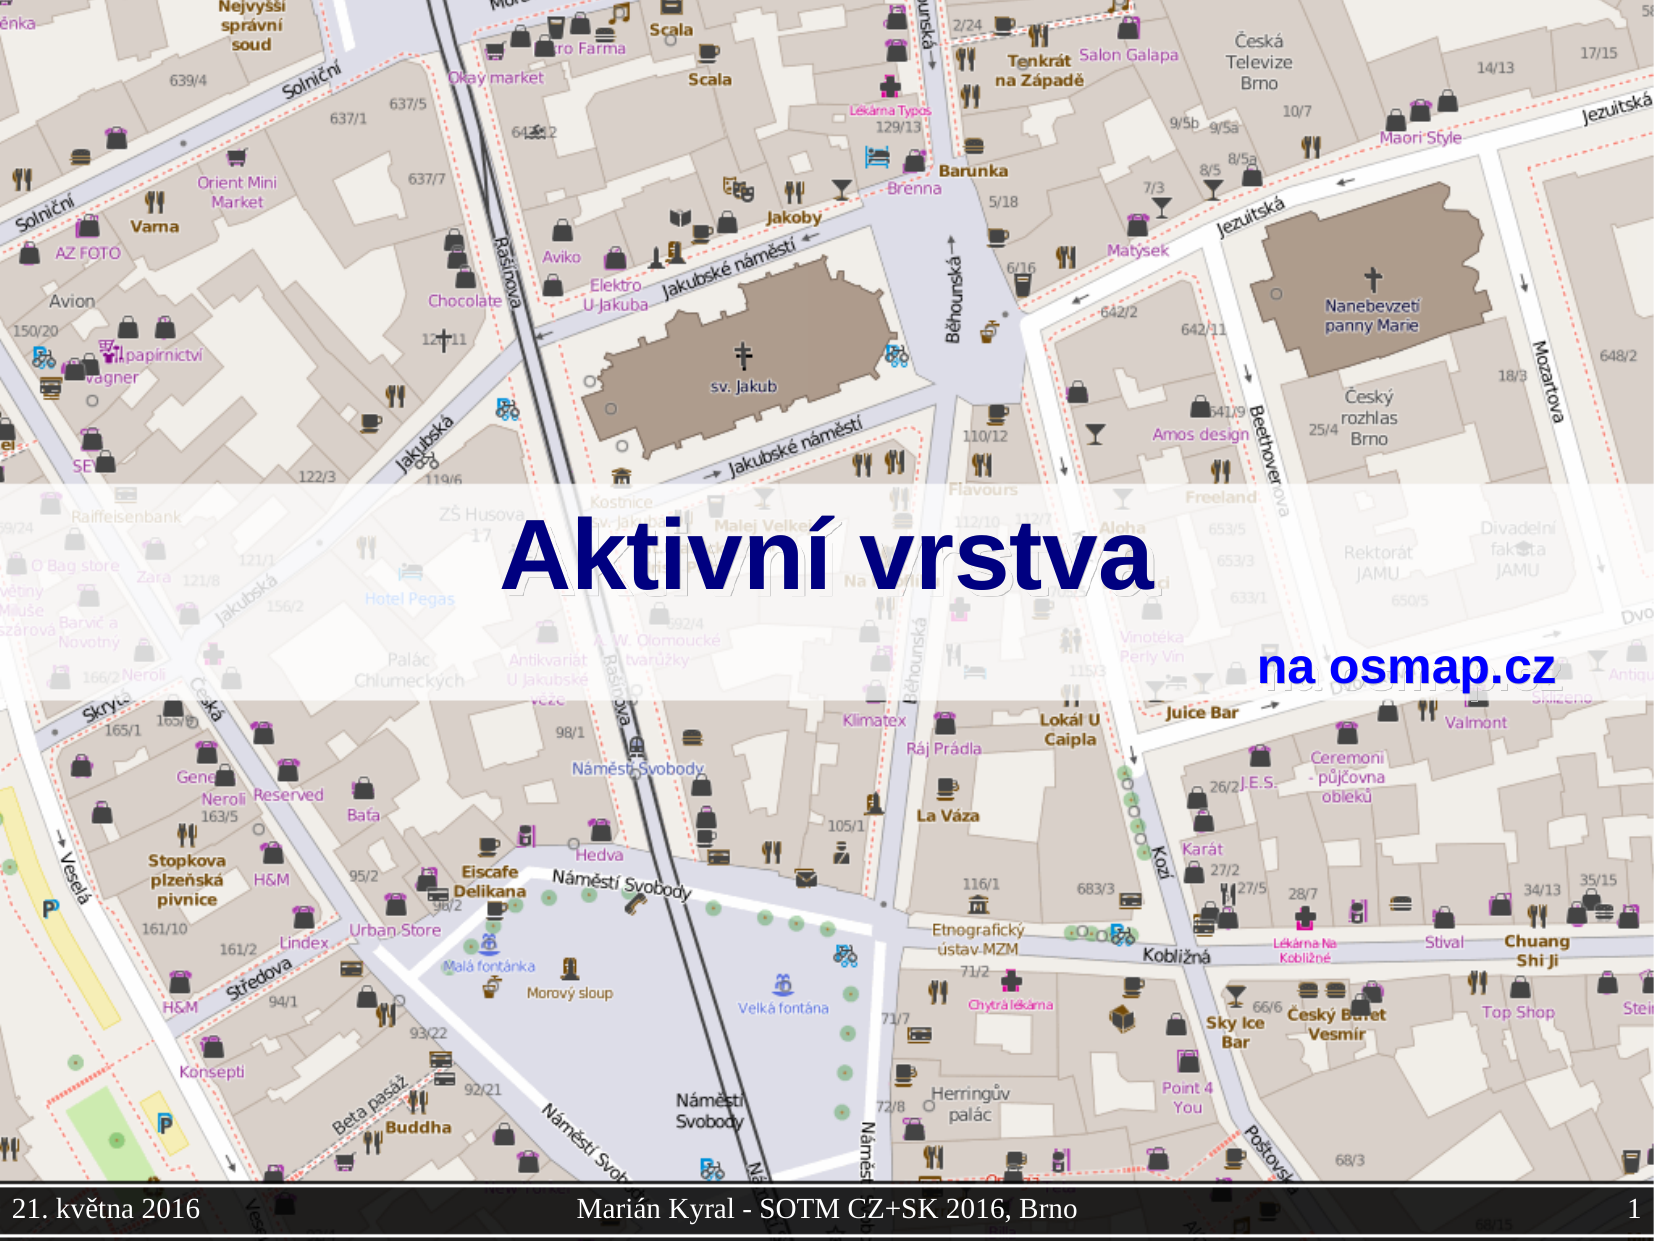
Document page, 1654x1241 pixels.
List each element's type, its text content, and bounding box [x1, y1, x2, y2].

picture [0, 0, 1654, 1241]
subtitle Aktivní vrstva na osmap.cz [82, 472, 1571, 721]
